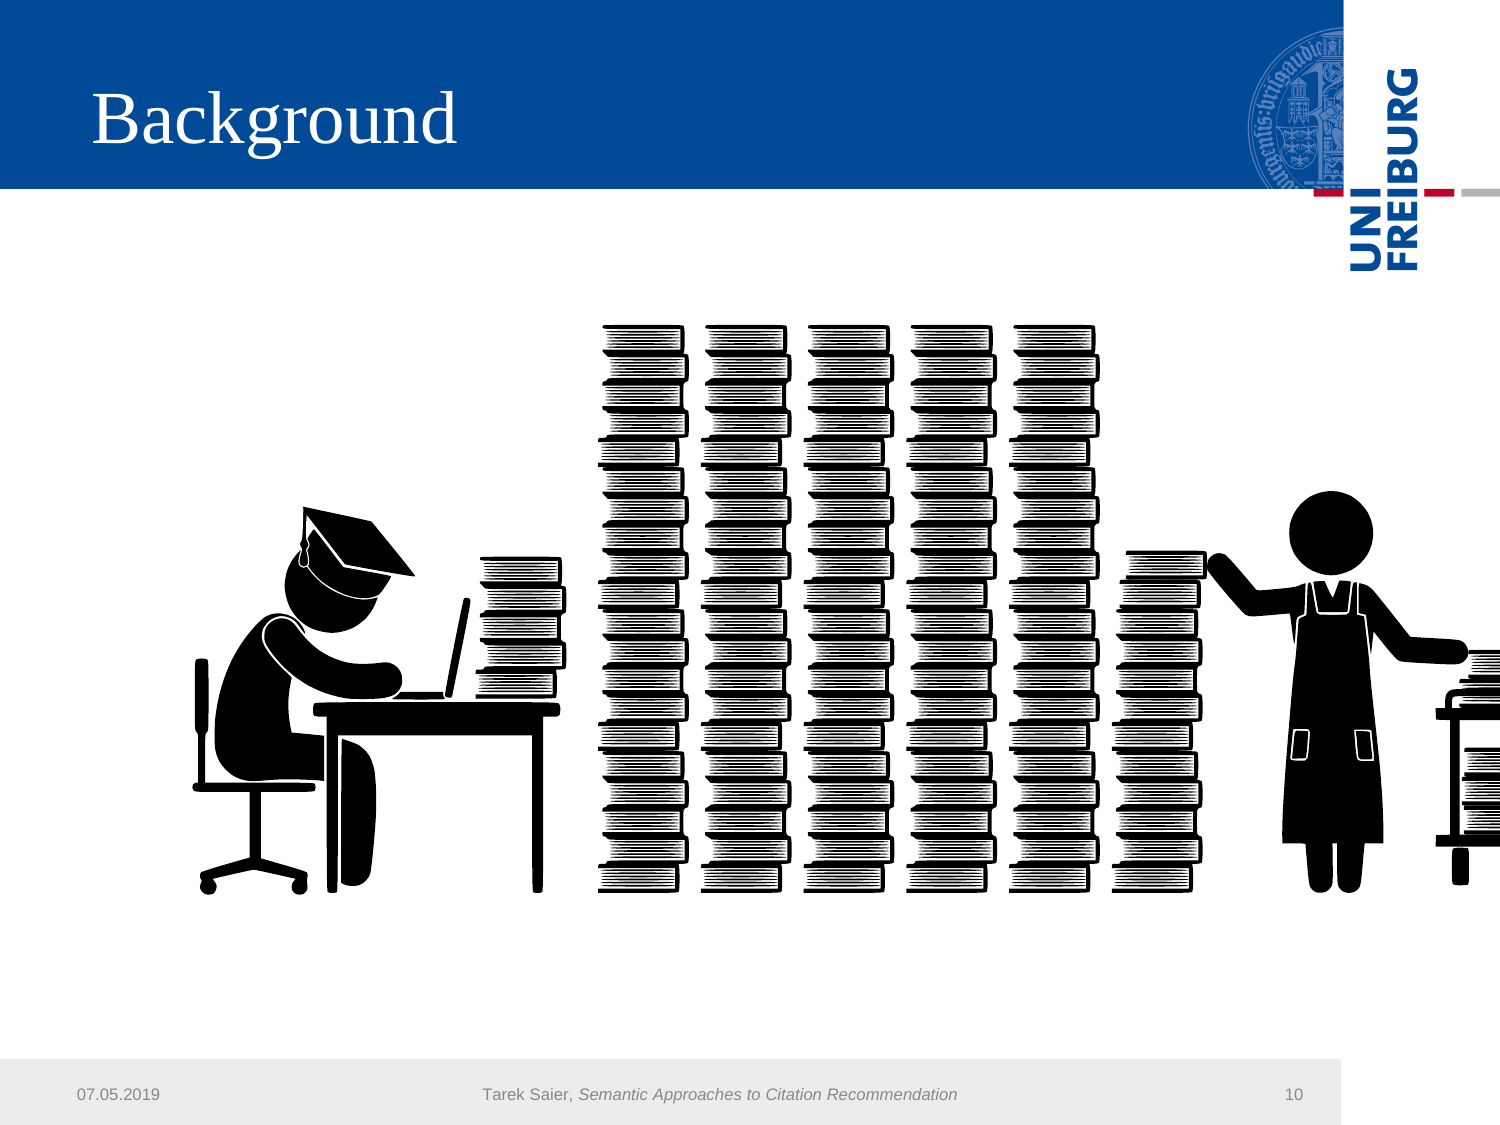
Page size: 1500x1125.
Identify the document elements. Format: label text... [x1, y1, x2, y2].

picture [0, 0, 1500, 271]
picture [192, 324, 1500, 895]
title Background [76, 49, 1235, 178]
